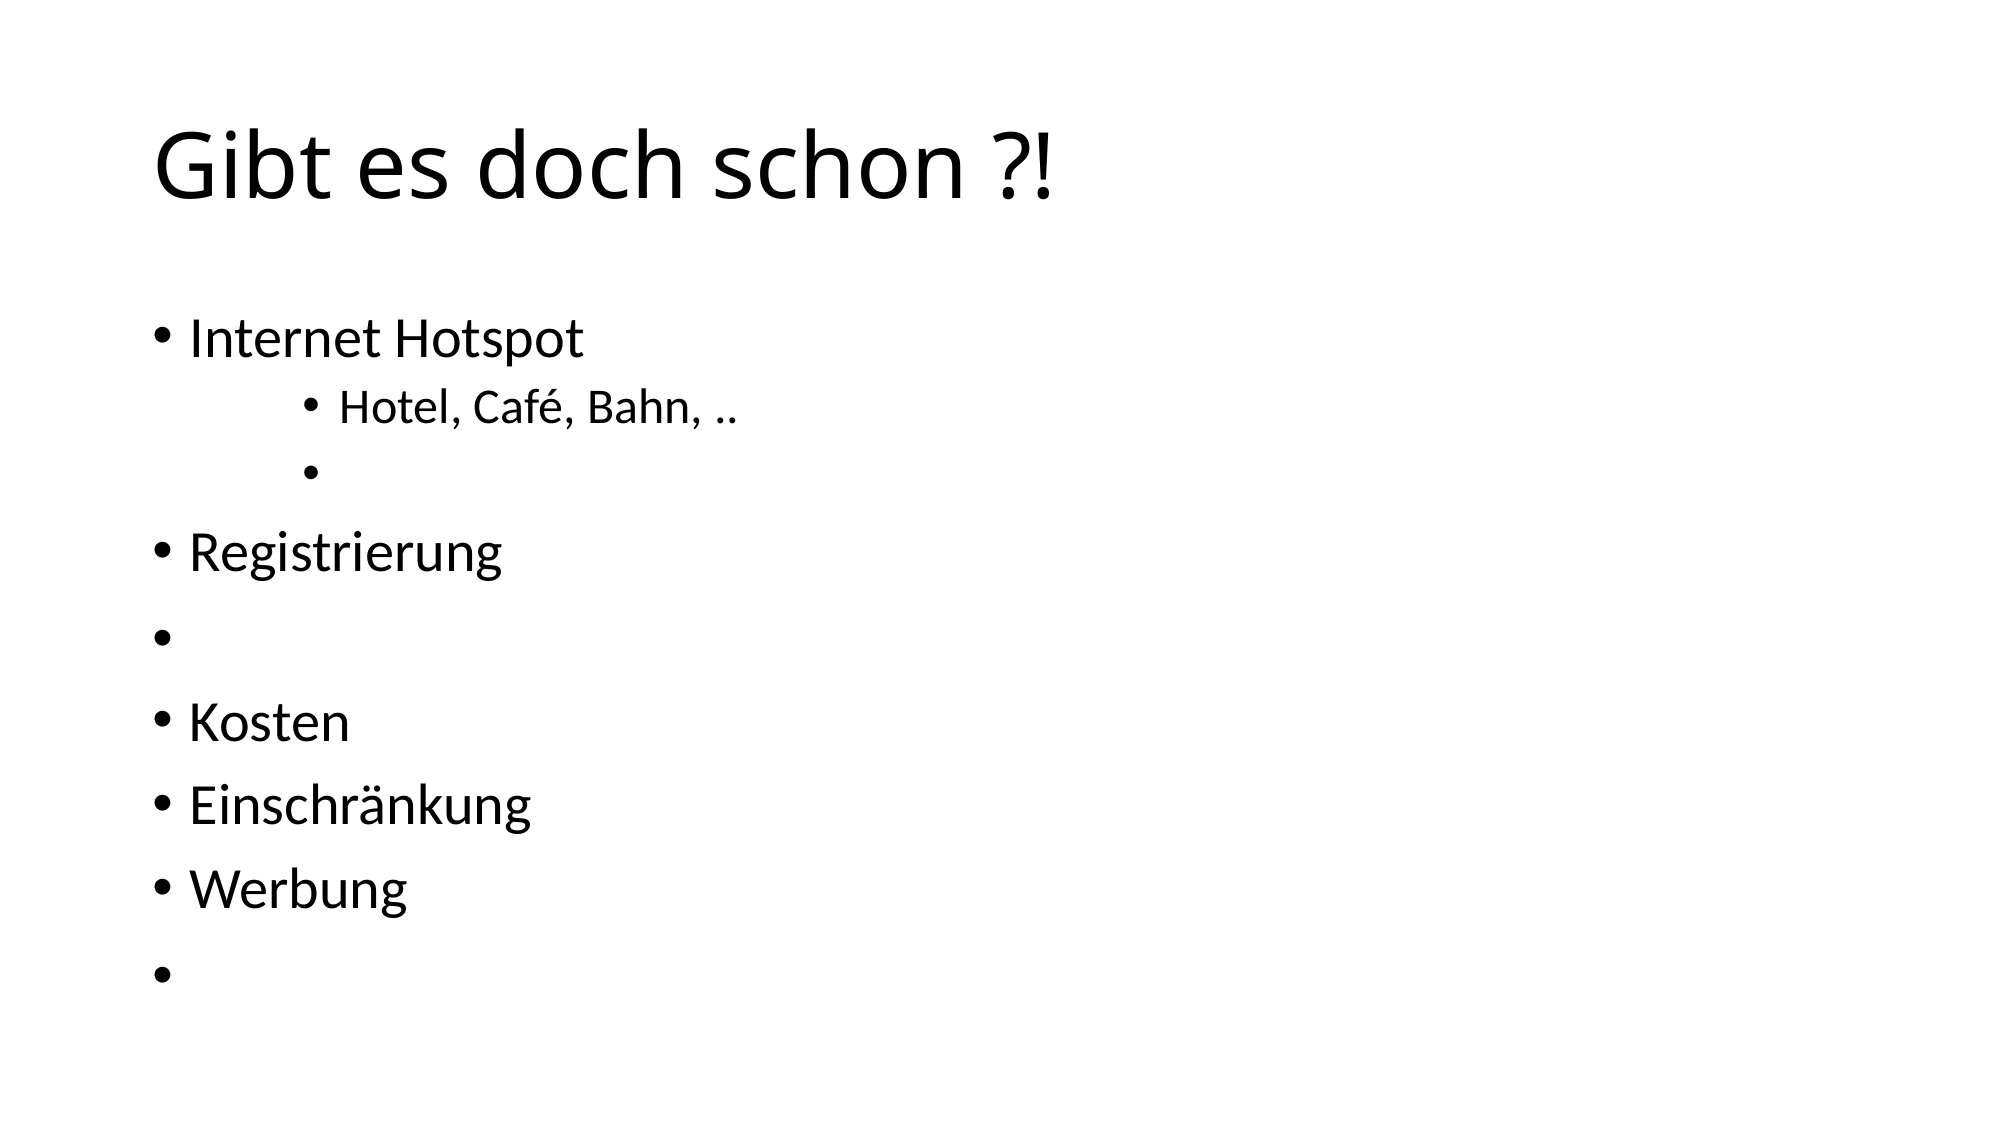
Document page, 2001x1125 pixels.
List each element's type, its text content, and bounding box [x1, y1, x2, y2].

list Internet Hotspot Hotel, Café, Bahn, .. Registrierung Kosten Einschränkung Werbung [137, 299, 1863, 1014]
title Gibt es doch schon ?! [137, 59, 1863, 278]
